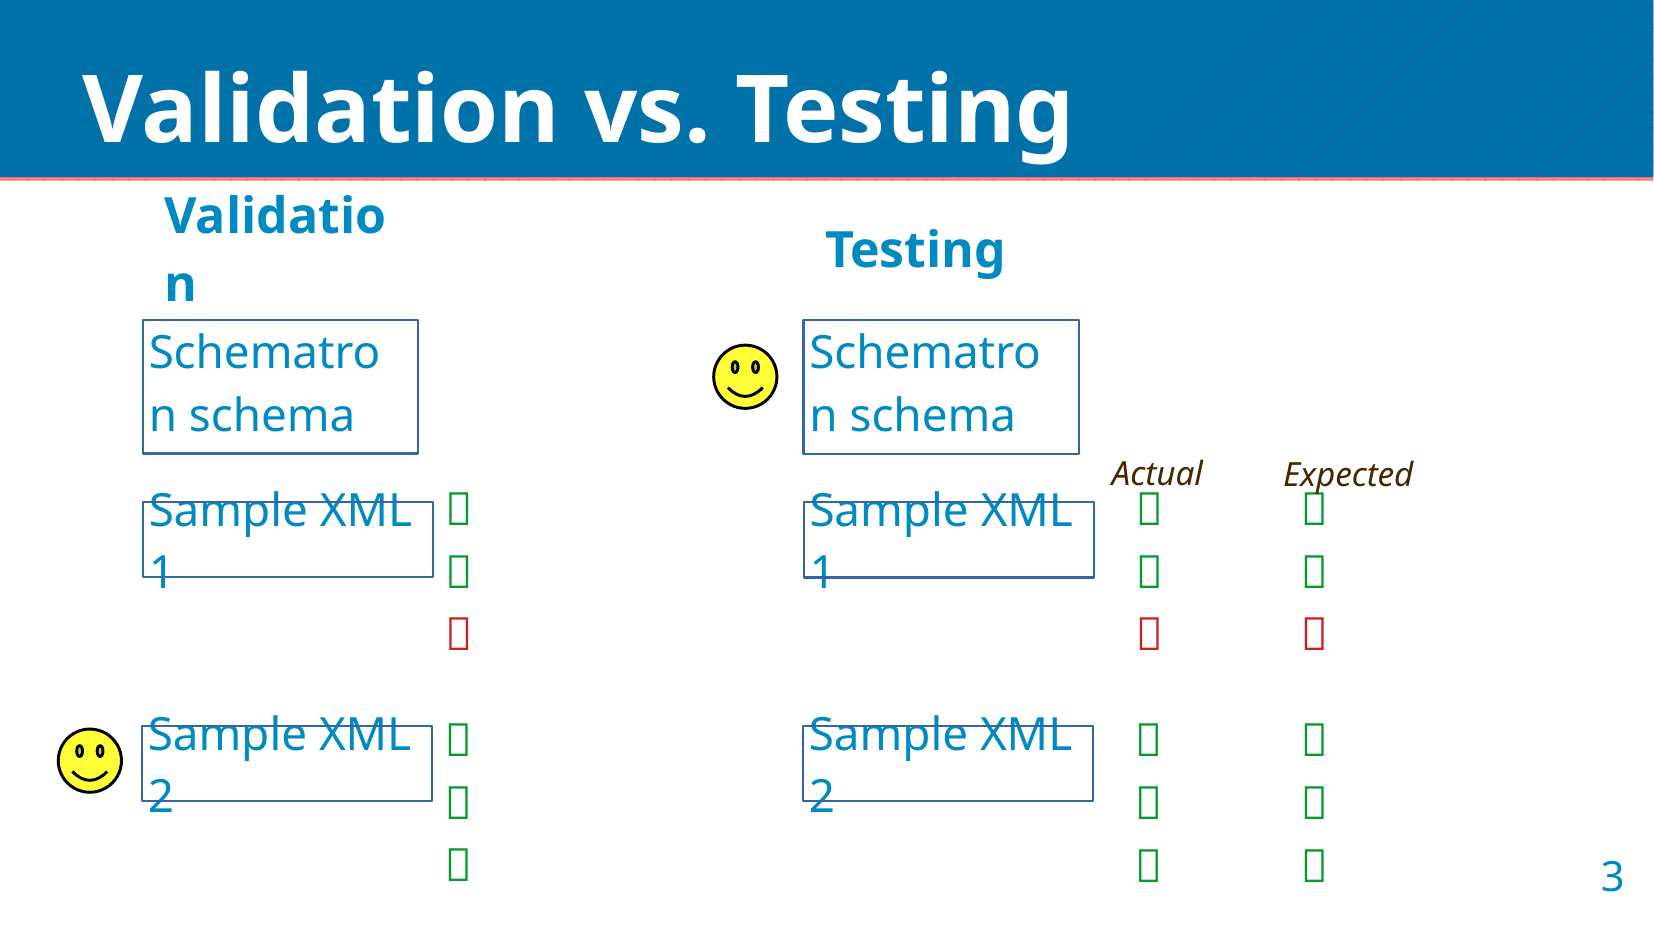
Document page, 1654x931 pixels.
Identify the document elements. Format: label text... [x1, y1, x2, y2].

text_box Sample XML 1 [803, 490, 1101, 590]
text_box Sample XML 2 [804, 727, 1092, 800]
text_box Sample XML 1 [805, 503, 1093, 576]
text_box Sample XML 2 [142, 714, 438, 814]
text_box    [1294, 693, 1353, 910]
text_box Sample XML 2 [802, 714, 1100, 814]
text_box Schematron schema [144, 333, 406, 432]
text_box Sample XML 2 [143, 727, 431, 800]
text_box Validation [158, 199, 408, 298]
text_box   [439, 493, 498, 710]
text_box Expected [1277, 423, 1574, 523]
text_box    [438, 693, 497, 910]
text_box Testing [819, 199, 1069, 298]
text_box [58, 729, 122, 793]
text_box Schematron schema [805, 333, 1067, 432]
text_box [713, 345, 777, 409]
text_box   [1129, 523, 1188, 693]
title Validation vs. Testing [82, 14, 1571, 171]
text_box    [1129, 693, 1188, 910]
text_box Sample XML 1 [144, 503, 432, 576]
text_box Actual [1105, 423, 1277, 523]
text_box Sample XML 1 [142, 490, 440, 590]
text_box   [1294, 523, 1353, 693]
